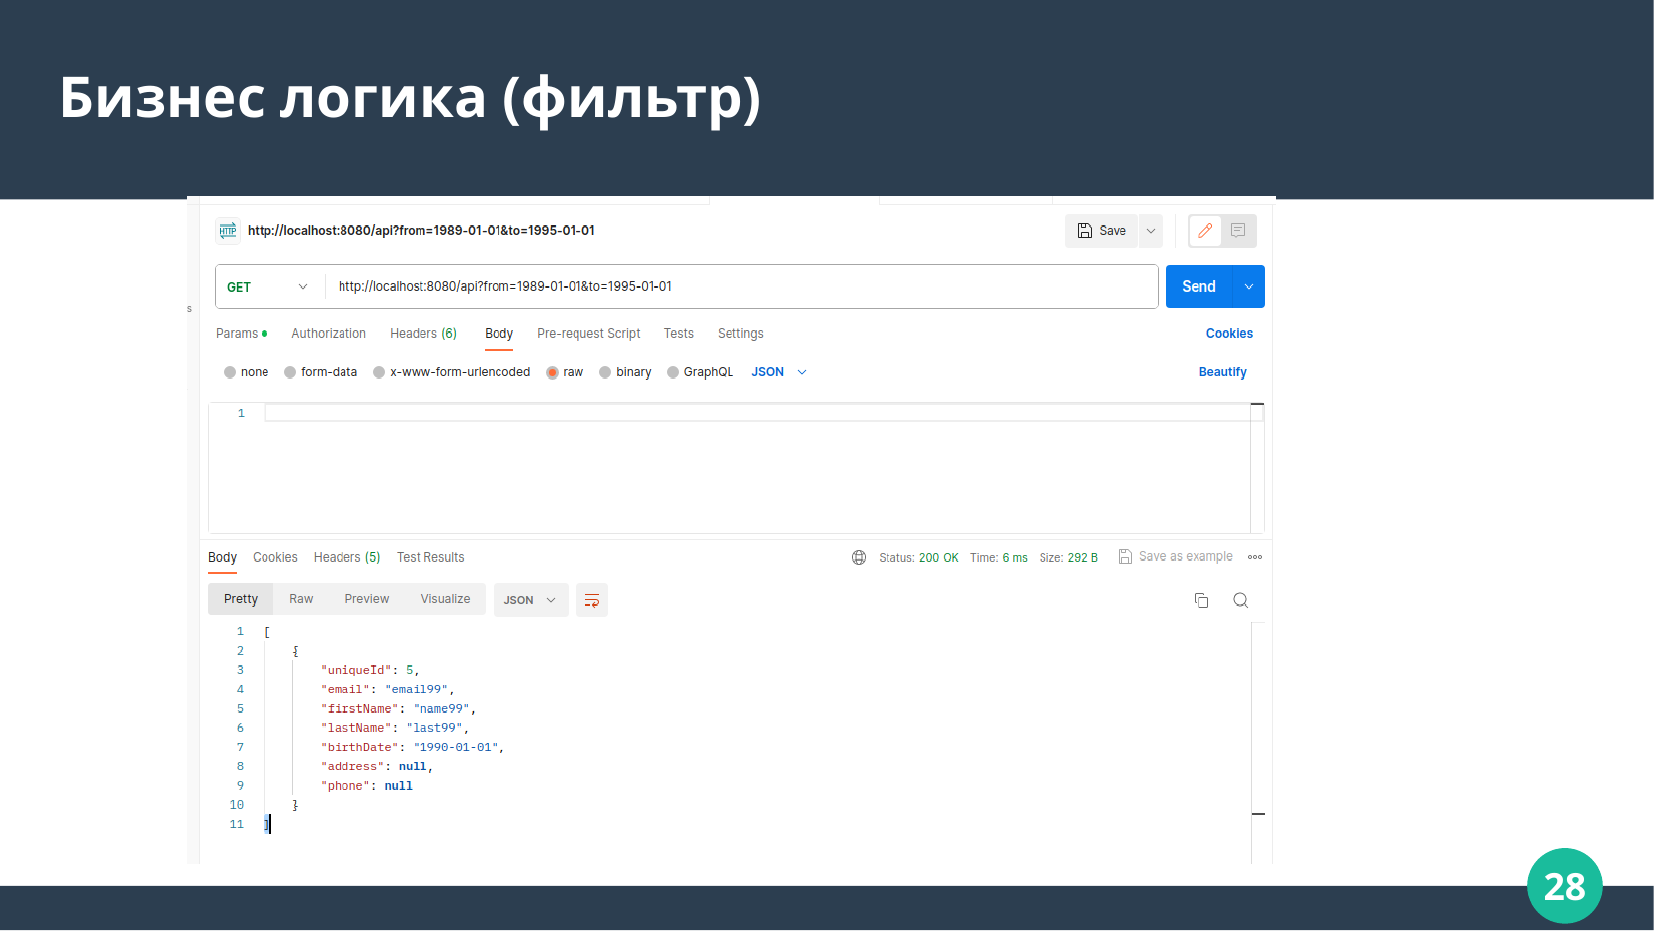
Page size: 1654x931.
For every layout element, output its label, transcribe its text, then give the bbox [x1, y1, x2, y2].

picture [187, 196, 1276, 864]
title Бизнес логика (фильтр) [59, 37, 1595, 155]
